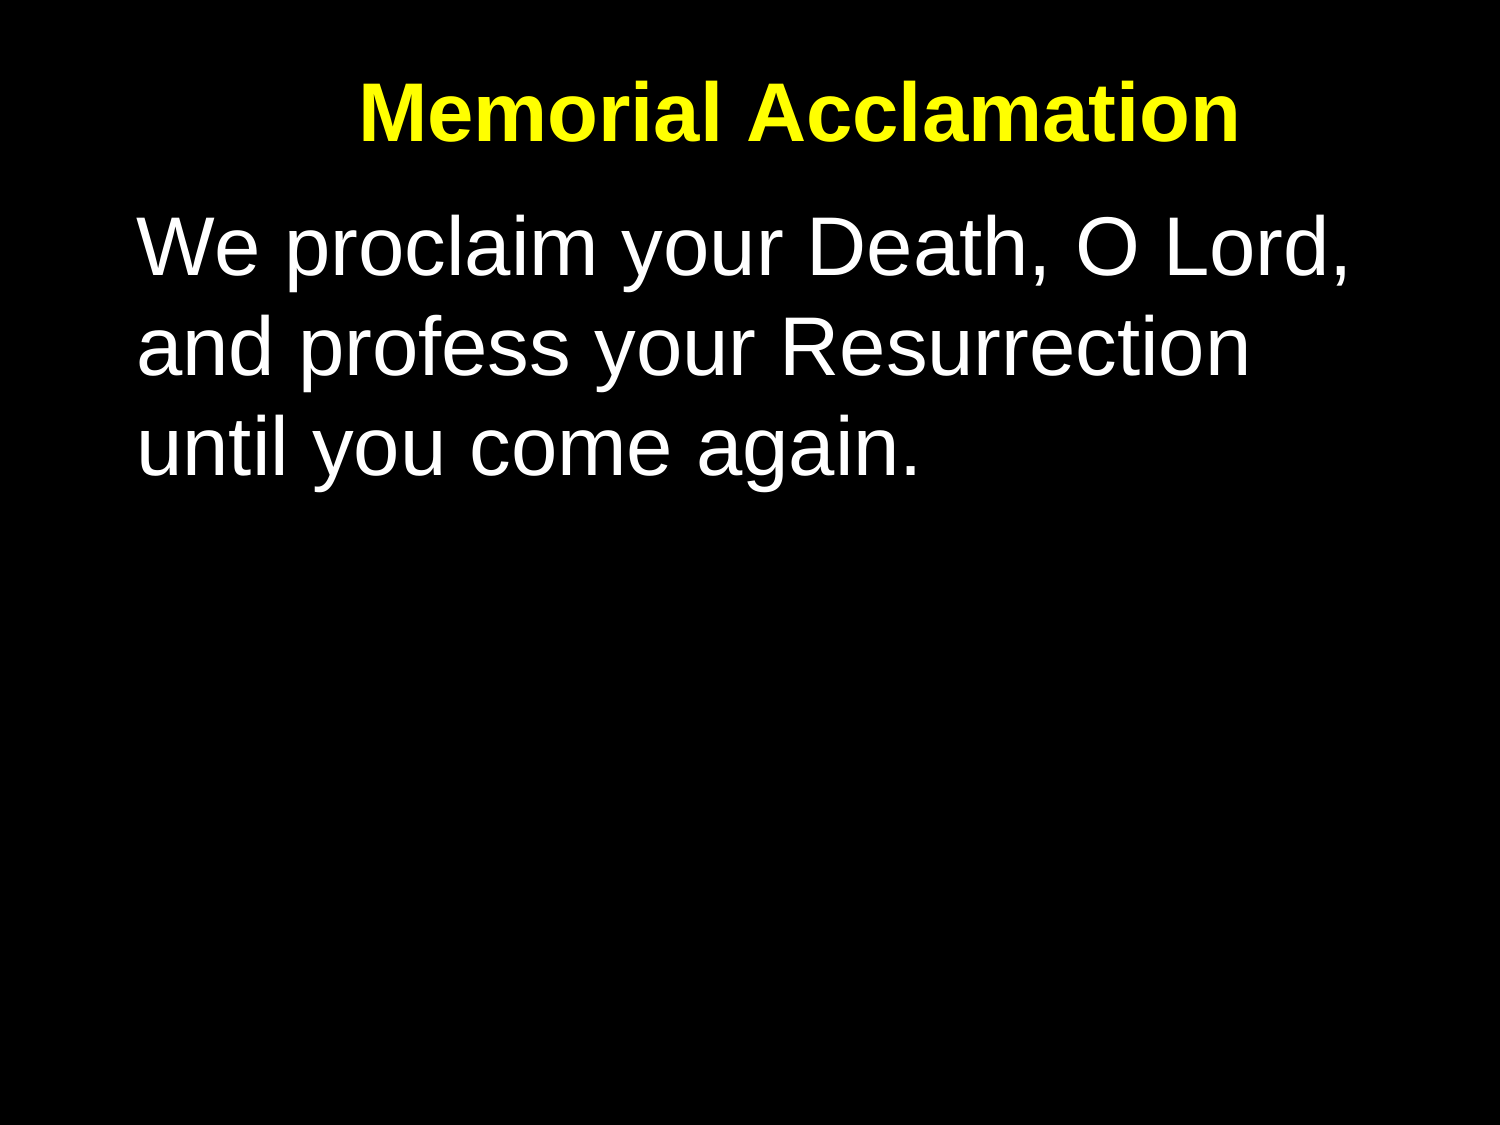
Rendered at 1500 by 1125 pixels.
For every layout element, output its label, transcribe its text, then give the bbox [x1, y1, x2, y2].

text_box We proclaim your Death, O Lord, and profess your Resurrection until you come again. [121, 184, 1410, 501]
text_box Memorial Acclamation [50, 50, 1500, 166]
